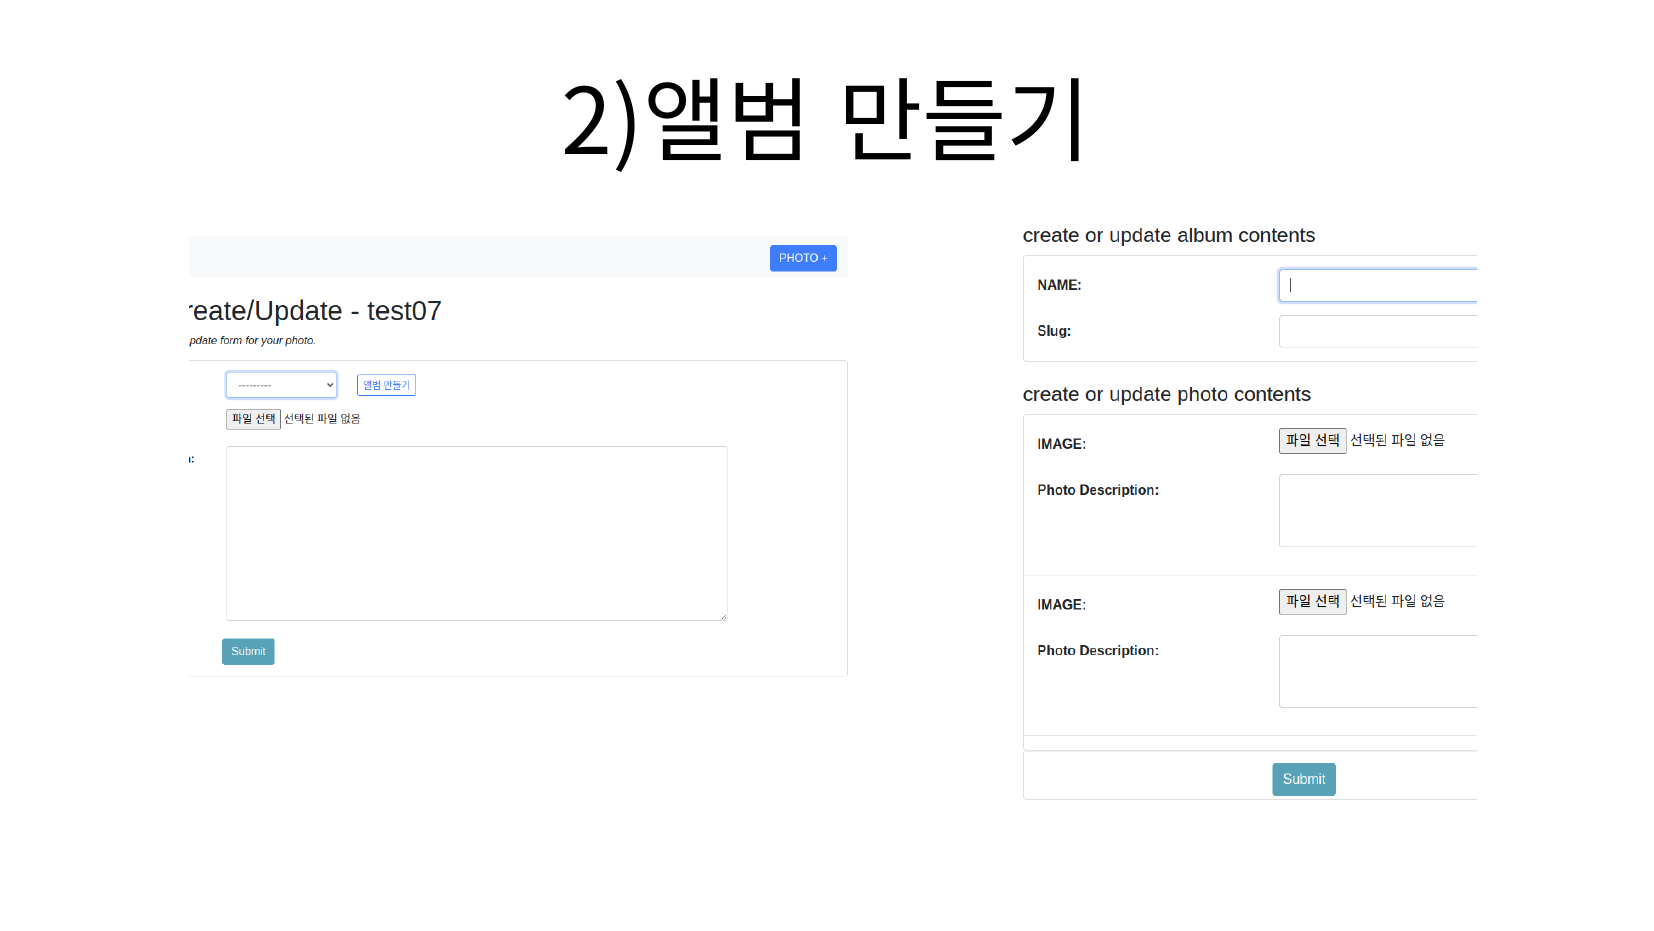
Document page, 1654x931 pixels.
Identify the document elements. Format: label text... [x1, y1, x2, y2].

title 2)앨범 만들기 [82, 37, 1571, 193]
picture [189, 236, 851, 683]
picture [1022, 217, 1477, 808]
